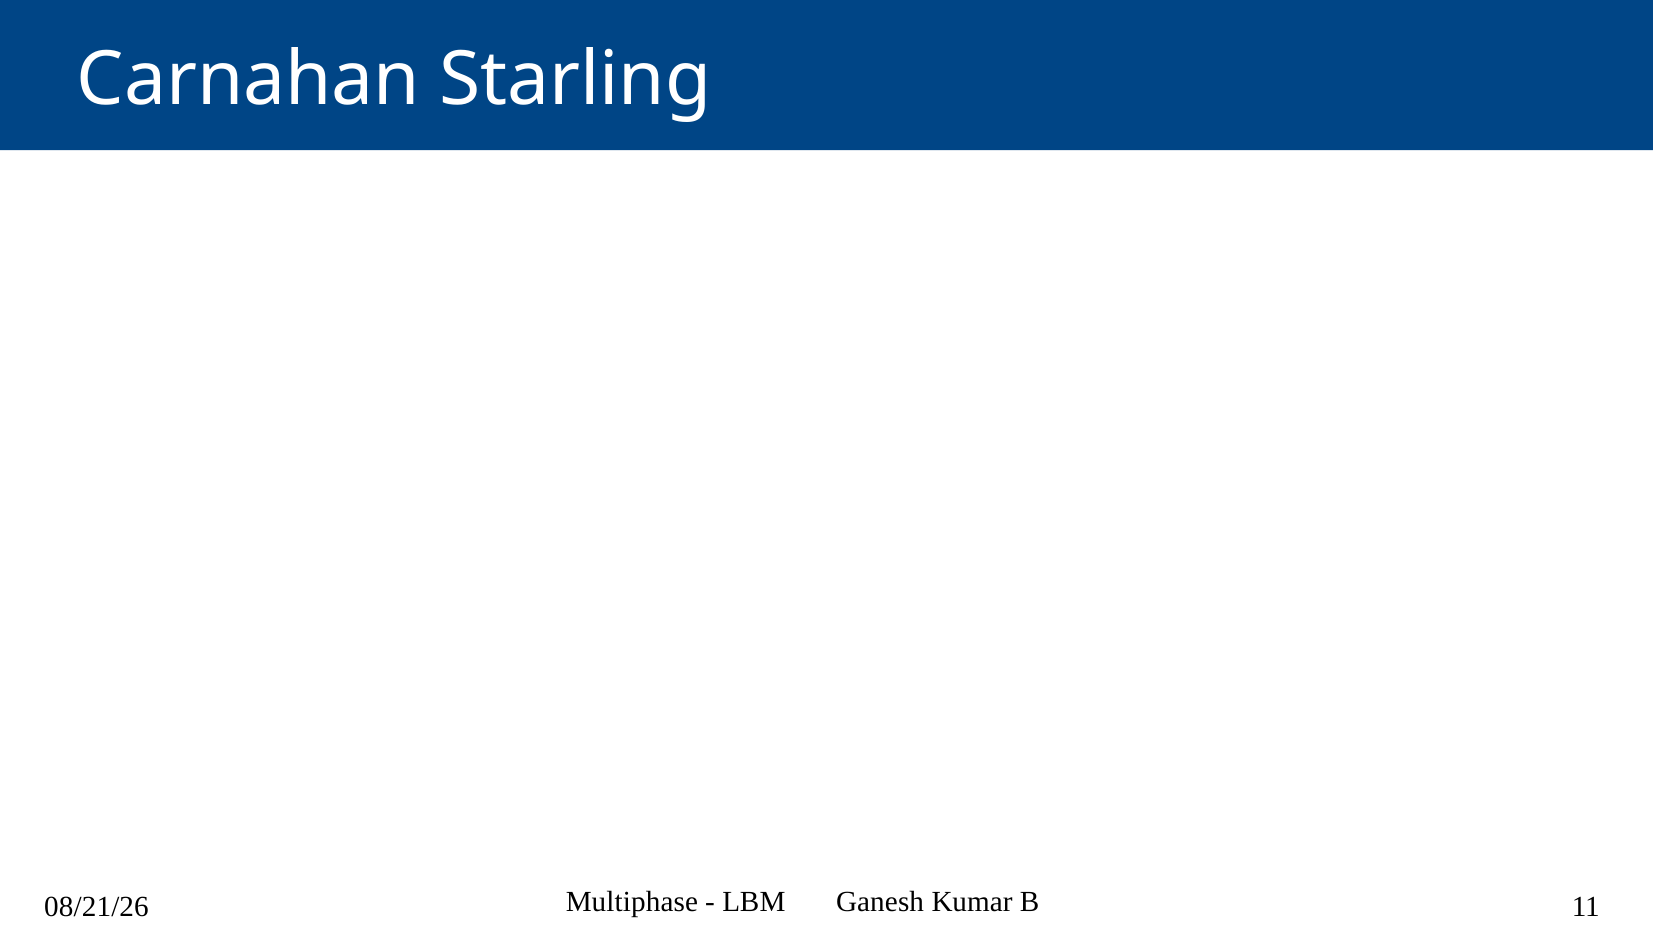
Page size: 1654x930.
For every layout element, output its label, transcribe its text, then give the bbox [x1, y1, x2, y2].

title Carnahan Starling [0, 0, 1653, 151]
